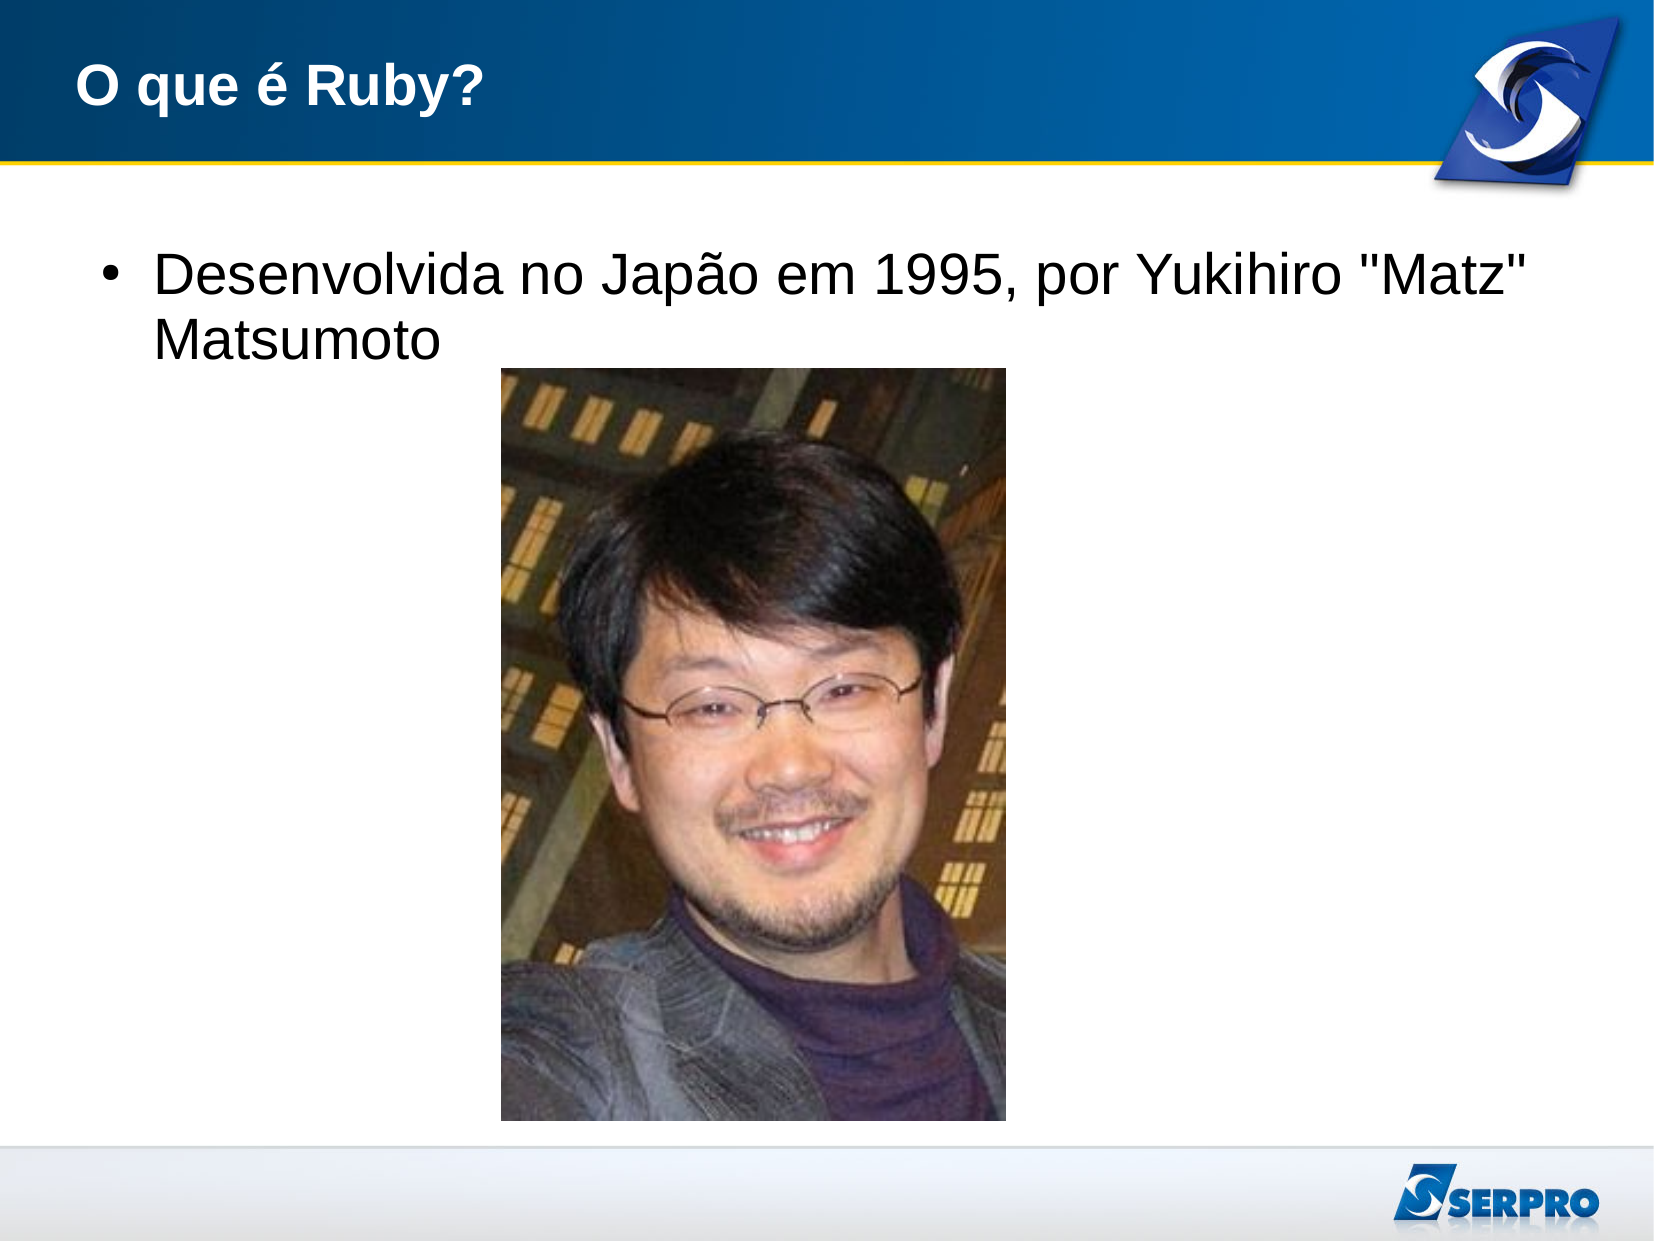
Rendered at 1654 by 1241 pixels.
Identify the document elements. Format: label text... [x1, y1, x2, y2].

list Desenvolvida no Japão em 1995, por Yukihiro "Matz" Matsumoto [82, 242, 1571, 1076]
title O que é Ruby? [75, 41, 1434, 130]
picture [0, 0, 1654, 1241]
